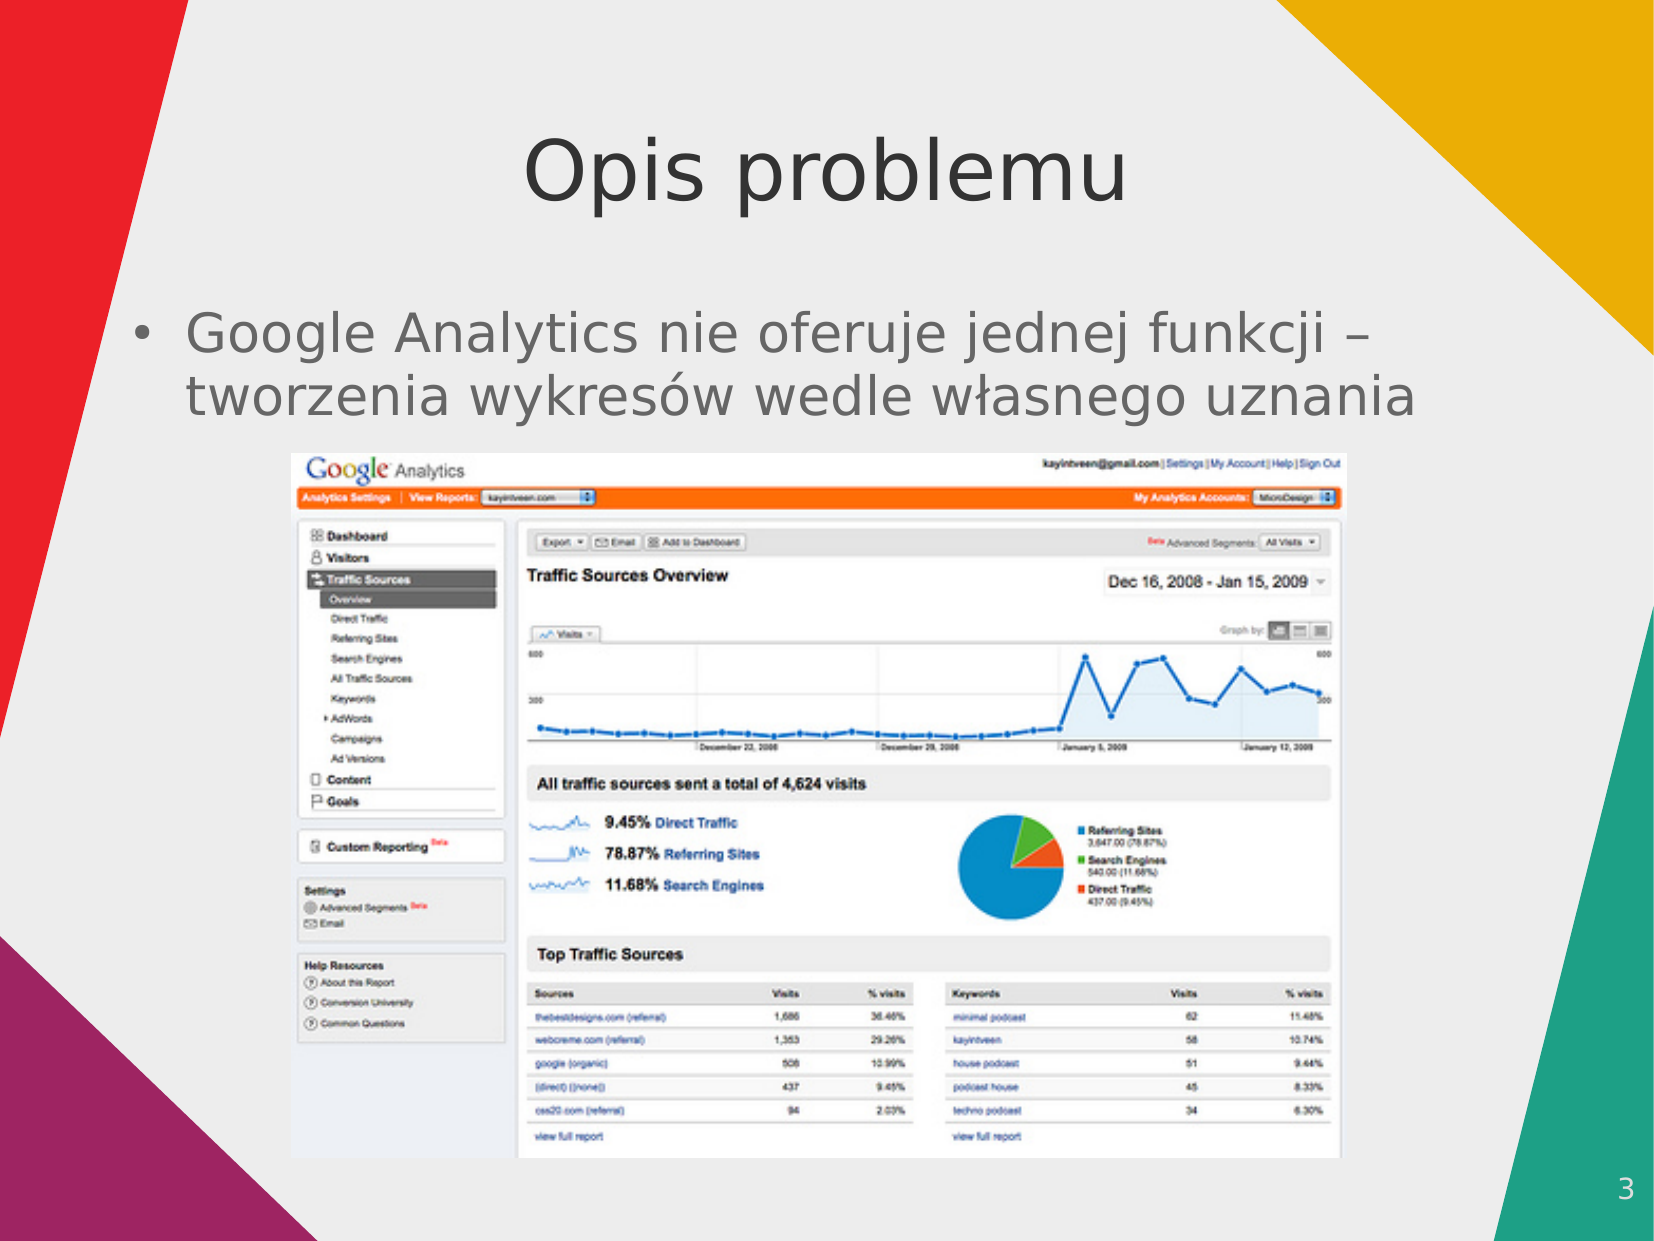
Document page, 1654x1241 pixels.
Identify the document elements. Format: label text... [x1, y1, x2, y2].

title Opis problemu [114, 73, 1539, 271]
list Google Analytics nie oferuje jednej funkcji – tworzenia wykresów wedle własnego uznania [114, 302, 1539, 1033]
picture [291, 453, 1347, 1158]
